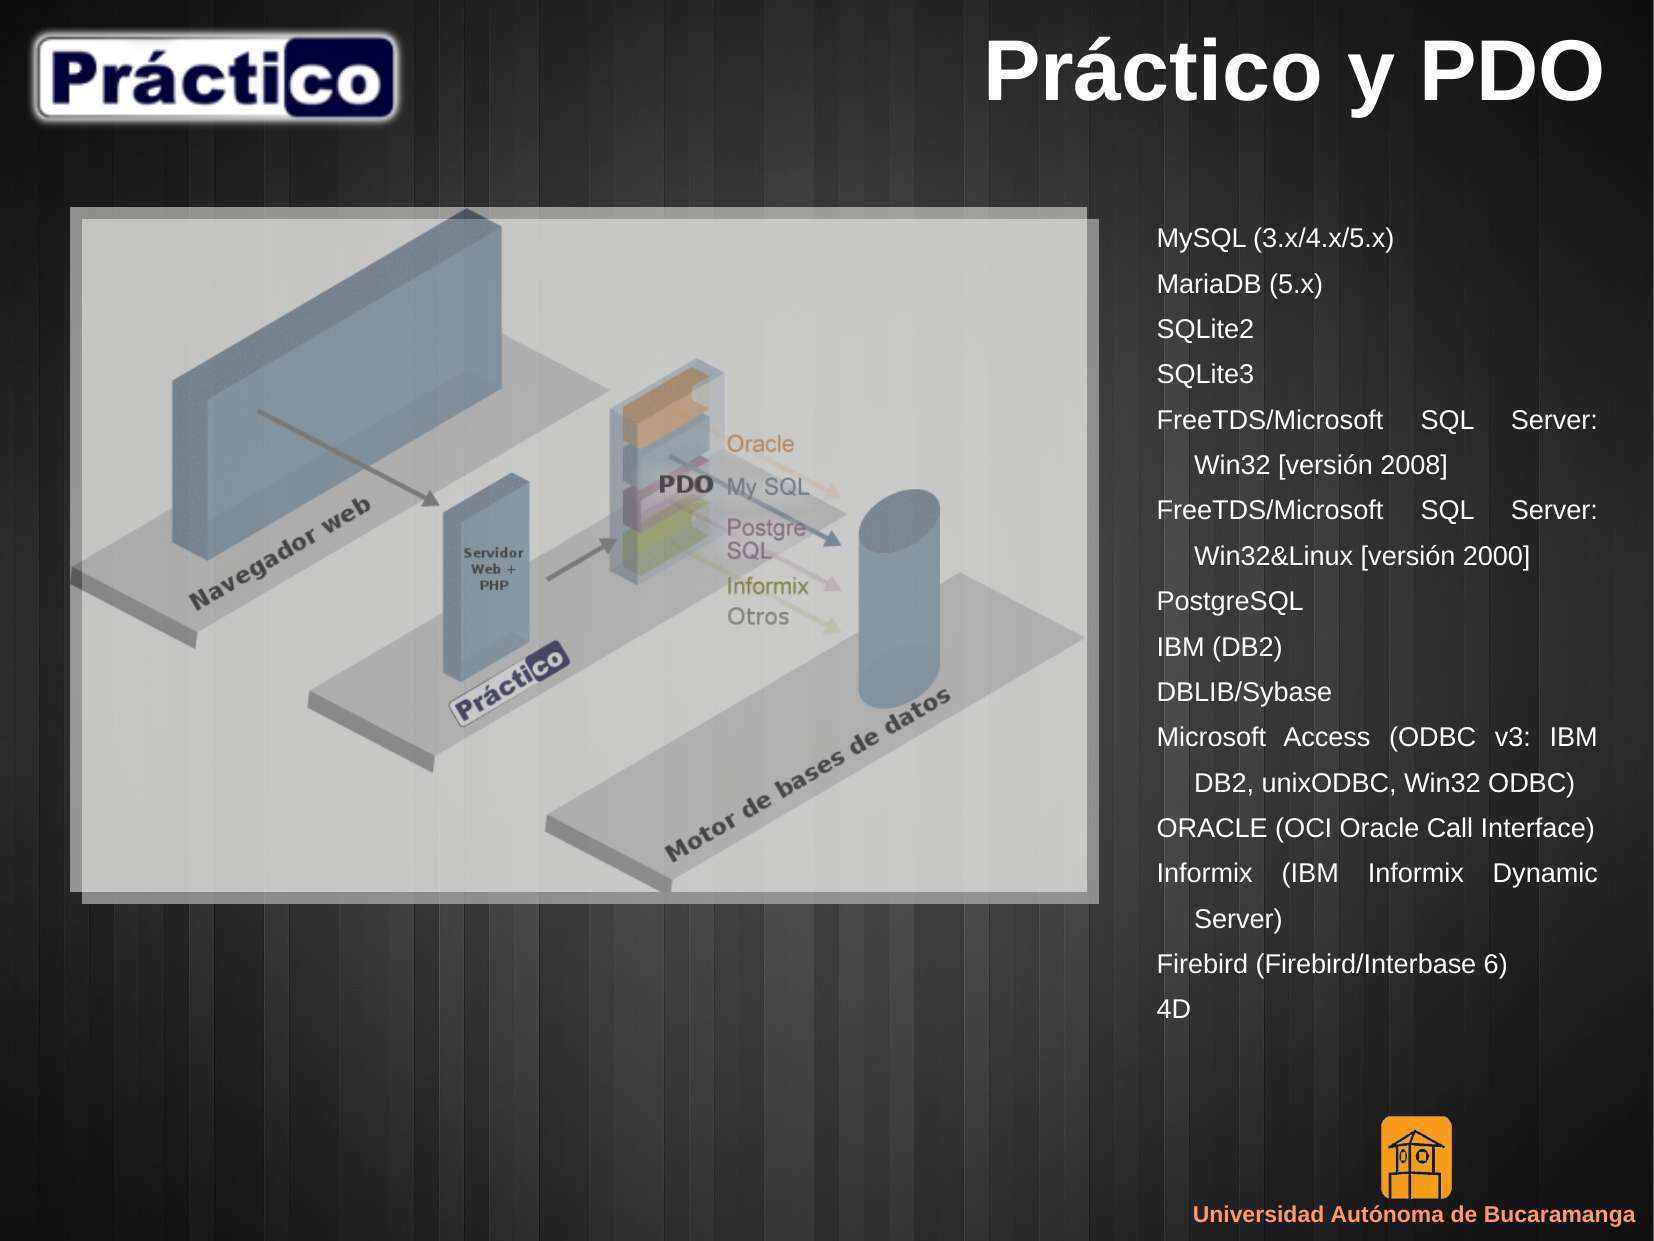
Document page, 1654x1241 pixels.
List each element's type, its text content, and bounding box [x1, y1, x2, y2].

title Práctico y PDO [466, 17, 1607, 125]
text_box MySQL (3.x/4.x/5.x) MariaDB (5.x) SQLite2 SQLite3 FreeTDS/Microsoft SQL Server: Win32 [versión 2008] FreeTDS/Microsoft SQL Server: Win32&Linux [versión 2000] PostgreSQL IBM (DB2) DBLIB/Sybase Microsoft Access (ODBC v3: IBM DB2, unixODBC, Win32 ODBC) ORACLE (OCI Oracle Call Interface) Informix (IBM Informix Dynamic Server) Firebird (Firebird/Interbase 6) 4D [1104, 200, 1613, 1017]
text_box Universidad Autónoma de Bucaramanga [1192, 1173, 1654, 1241]
picture [0, 0, 1654, 1241]
